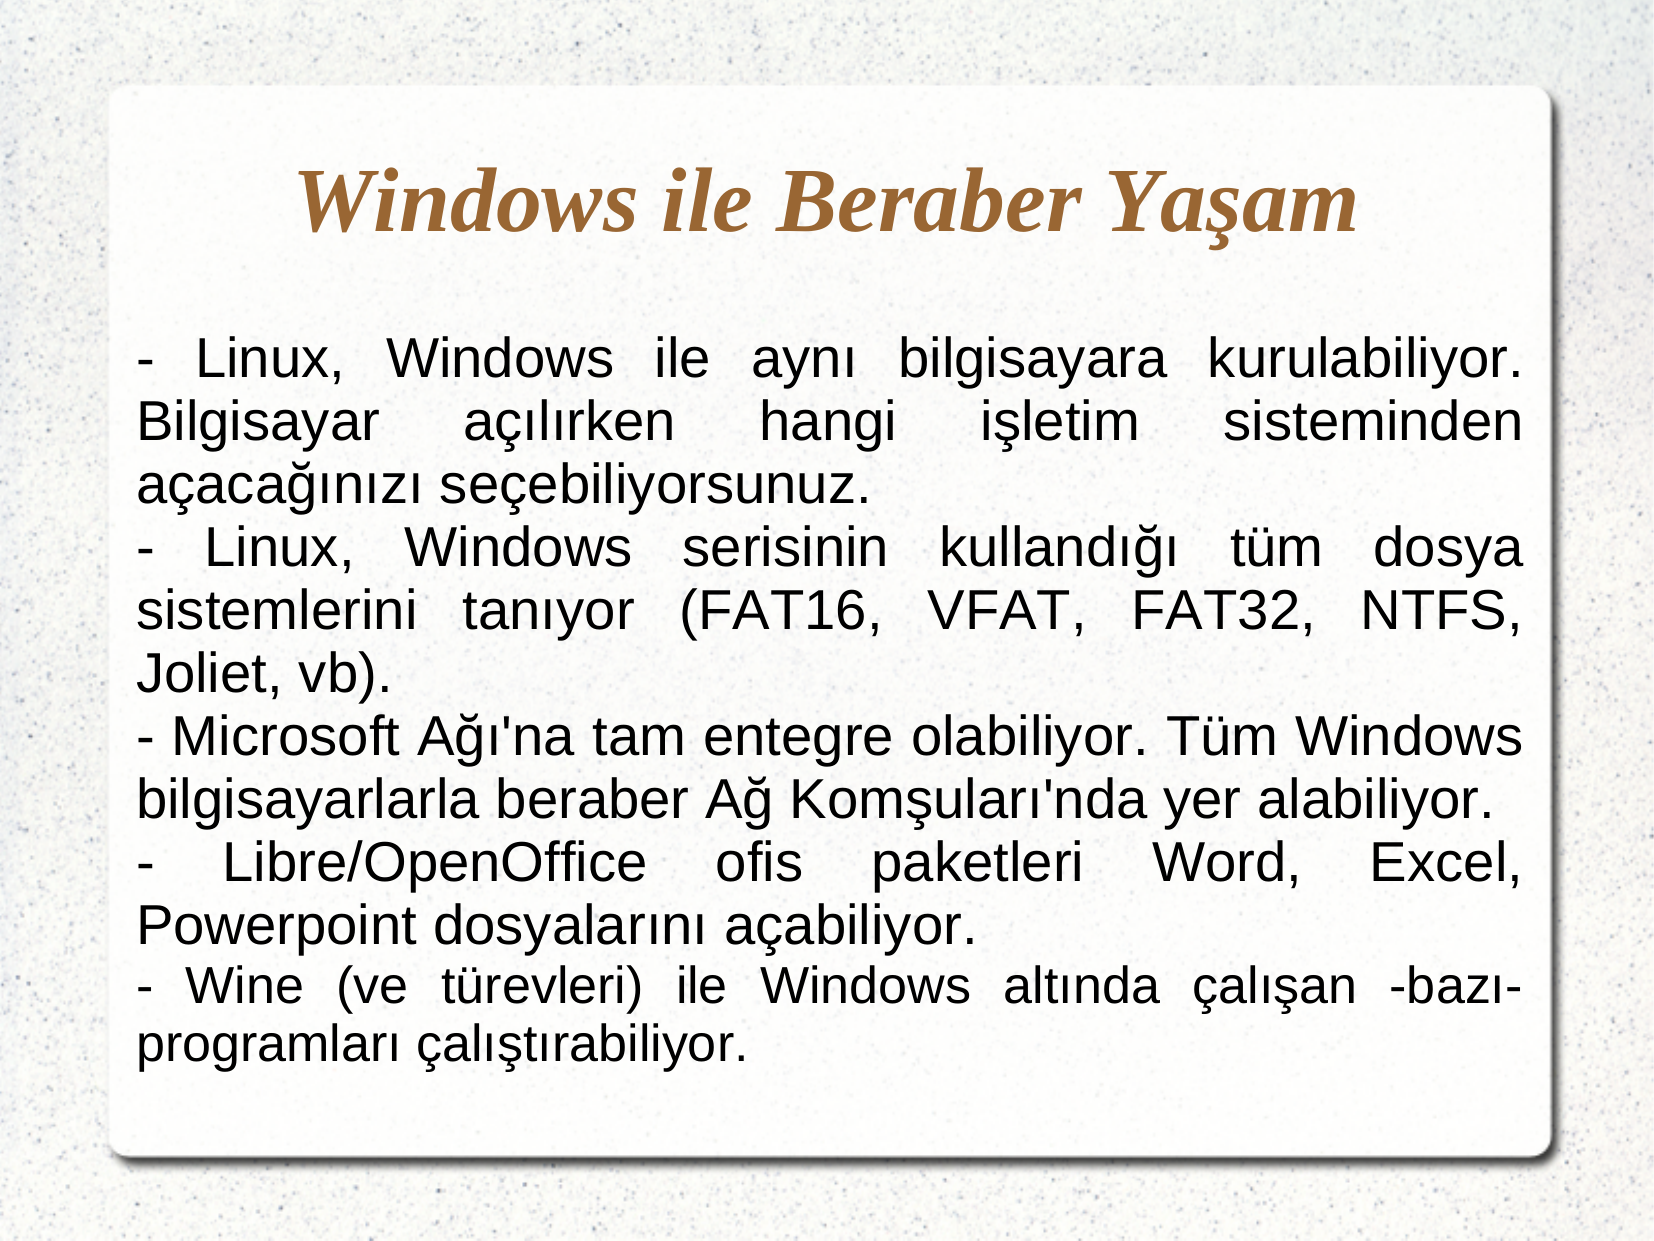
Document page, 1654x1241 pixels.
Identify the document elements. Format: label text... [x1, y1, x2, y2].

title Windows ile Beraber Yaşam [118, 96, 1536, 304]
picture [0, 0, 1654, 1241]
subtitle - Linux, Windows ile aynı bilgisayara kurulabiliyor. Bilgisayar açılırken hangi işletim sisteminden açacağınızı seçebiliyorsunuz. - Linux, Windows serisinin kullandığı tüm dosya sistemlerini tanıyor (FAT16, VFAT, FAT32, NTFS, Joliet, vb). - Microsoft Ağı'na tam entegre olabiliyor. Tüm Windows bilgisayarlarla beraber Ağ Komşuları'nda yer alabiliyor. - Libre/OpenOffice ofis paketleri Word, Excel, Powerpoint dosyalarını açabiliyor. - Wine (ve türevleri) ile Windows altında çalışan -bazı- programları çalıştırabiliyor. [136, 297, 1524, 1102]
